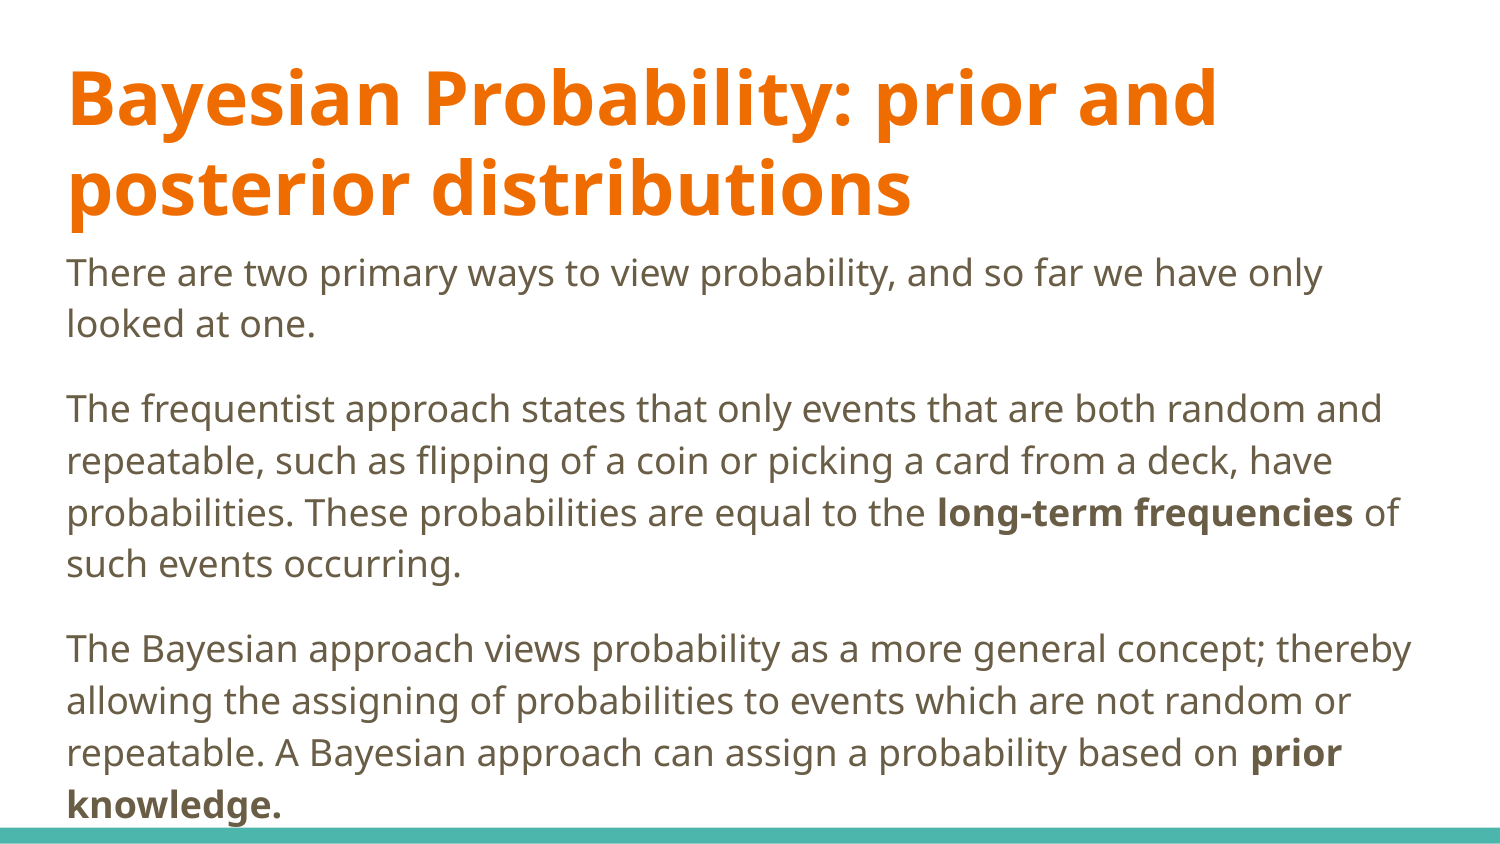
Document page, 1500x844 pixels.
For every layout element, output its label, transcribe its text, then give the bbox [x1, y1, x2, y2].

title Bayesian Probability: prior and posterior distributions [51, 35, 1449, 152]
list There are two primary ways to view probability, and so far we have only looked at one. The frequentist approach states that only events that are both random and repeatable, such as flipping of a coin or picking a card from a deck, have probabilities. These probabilities are equal to the long-term frequencies of such events occurring. The Bayesian approach views probability as a more general concept; thereby allowing the assigning of probabilities to events which are not random or repeatable. A Bayesian approach can assign a probability based on prior knowledge. [51, 226, 1449, 712]
